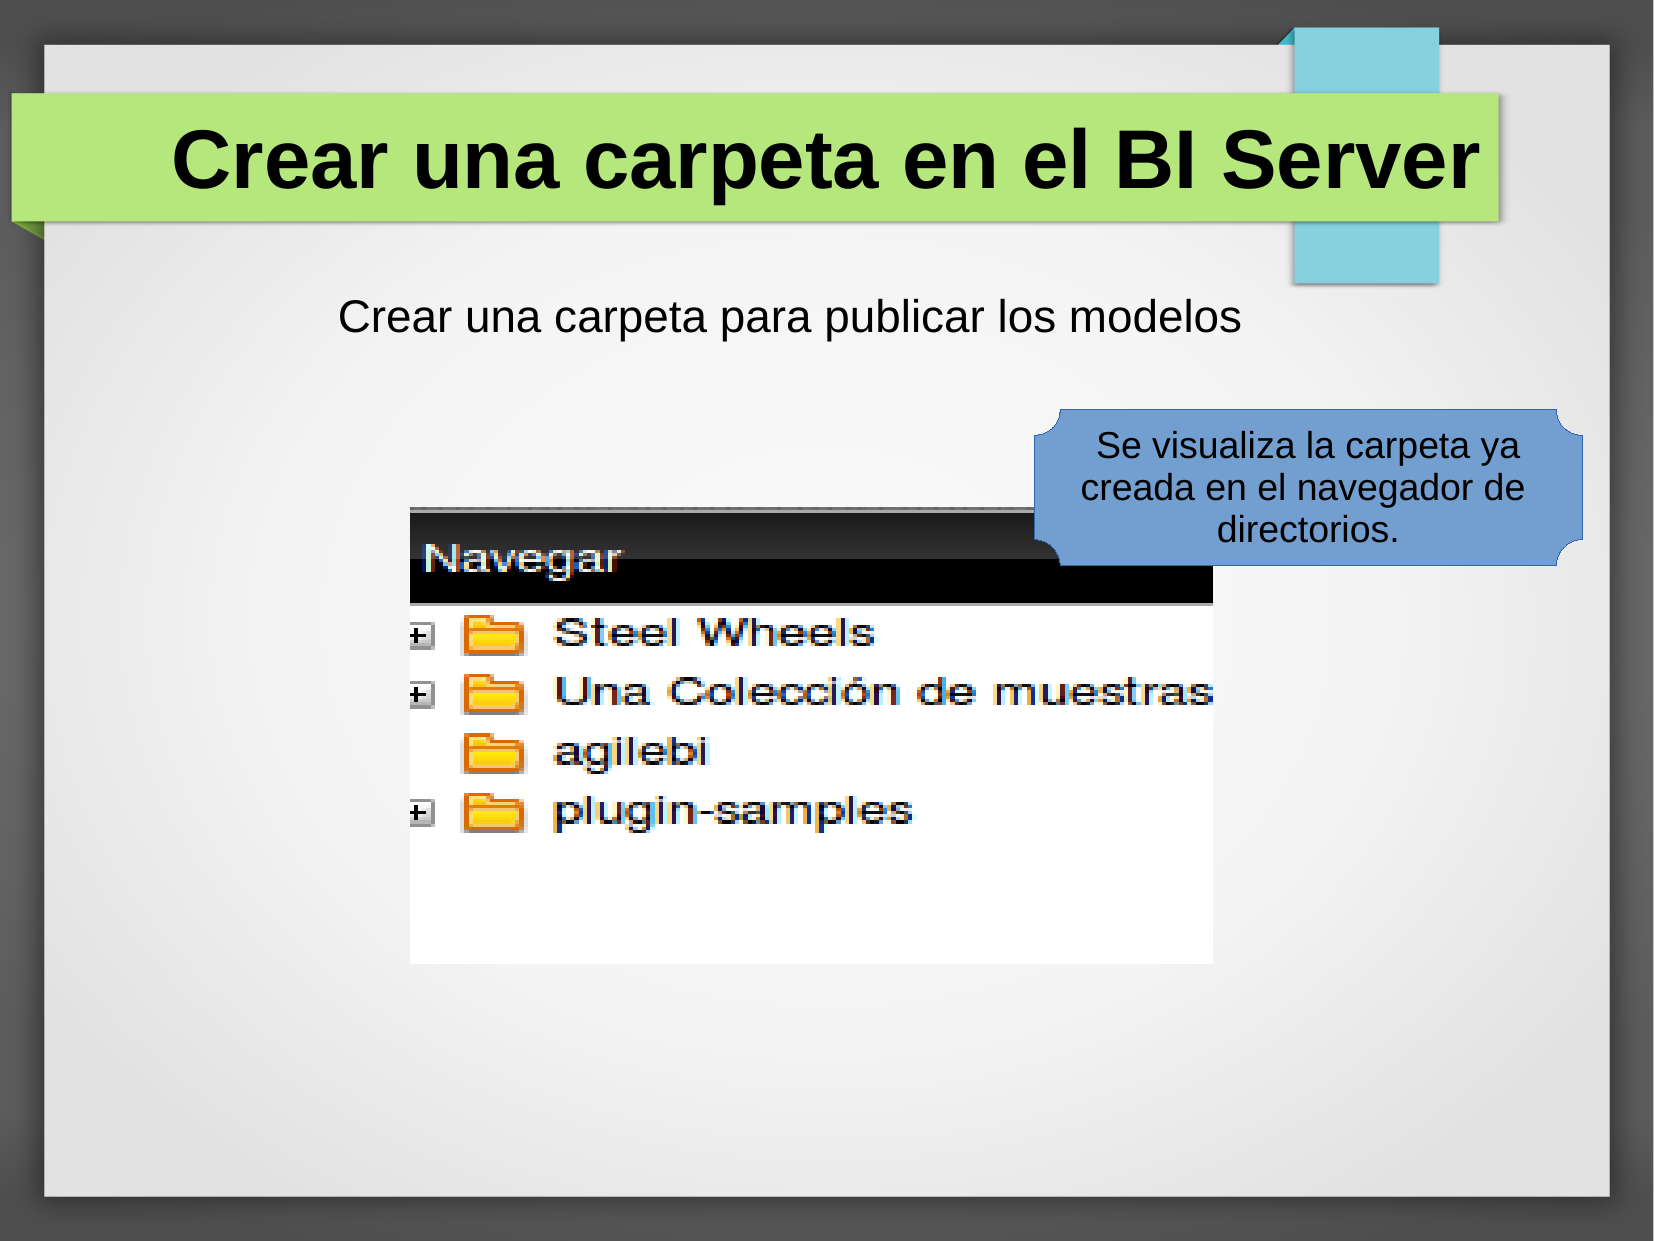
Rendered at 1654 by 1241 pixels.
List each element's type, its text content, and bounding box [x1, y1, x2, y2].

picture [0, 0, 1654, 1241]
text_box Se visualiza la carpeta ya creada en el navegador de directorios. [1034, 409, 1583, 566]
title Crear una carpeta en el BI Server [70, 106, 1583, 213]
text_box Crear una carpeta para publicar los modelos [323, 283, 1298, 350]
